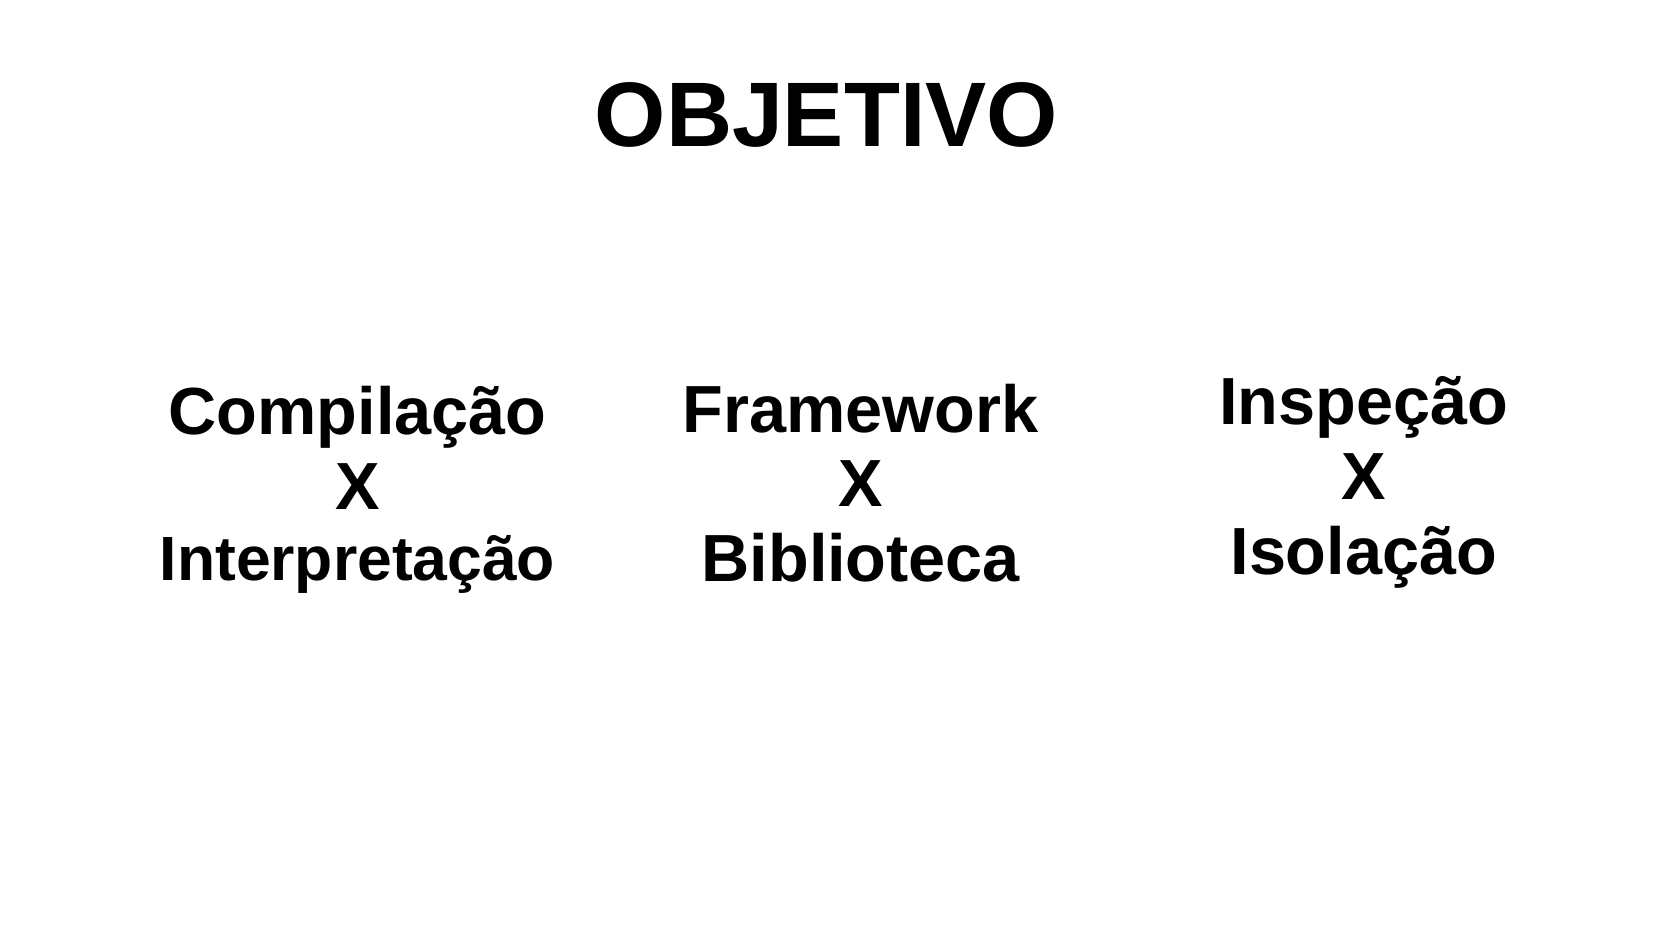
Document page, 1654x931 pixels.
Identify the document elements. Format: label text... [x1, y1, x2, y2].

list Framework X Biblioteca [585, 217, 1065, 751]
title OBJETIVO [82, 37, 1571, 193]
list Compilação X Interpretação [82, 217, 562, 751]
list Inspeção X Isolação [1088, 217, 1569, 736]
